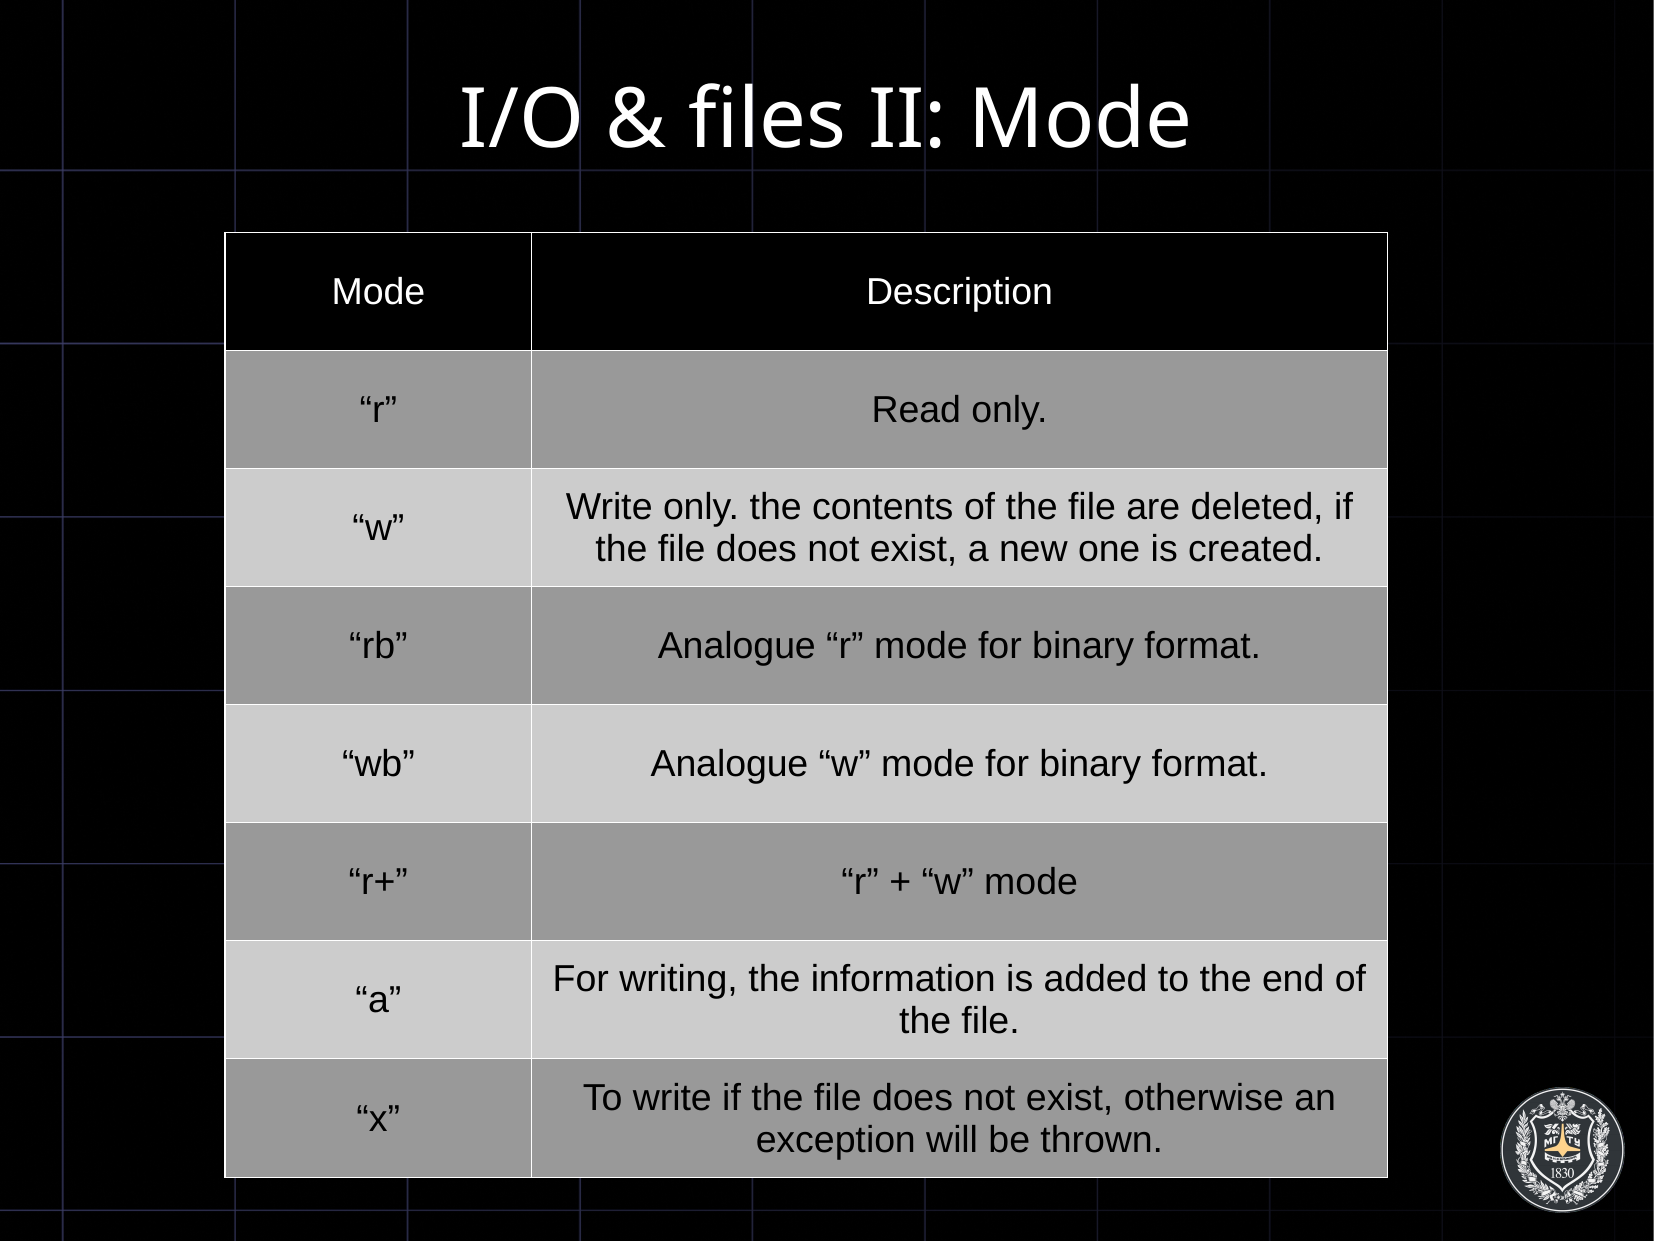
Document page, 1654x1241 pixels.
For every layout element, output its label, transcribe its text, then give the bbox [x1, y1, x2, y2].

table_header Description [532, 233, 1387, 350]
table_cell To write if the file does not exist, otherwise an exception will be thrown. [532, 1059, 1387, 1177]
picture [0, 0, 1654, 1241]
table_cell “wb” [226, 705, 531, 822]
table_cell “w” [226, 469, 531, 586]
table_cell Write only. the contents of the file are deleted, if the file does not exist, a new one is created. [532, 469, 1387, 586]
table_cell “r” [226, 351, 531, 468]
table_header Mode [226, 233, 531, 350]
table_cell For writing, the information is added to the end of the file. [532, 941, 1387, 1058]
table_cell “x” [226, 1059, 531, 1177]
table_cell Analogue “r” mode for binary format. [532, 587, 1387, 704]
table_cell “a” [226, 941, 531, 1058]
table_cell “r+” [226, 823, 531, 940]
table_cell “r” + “w” mode [532, 823, 1387, 940]
table_cell “rb” [226, 587, 531, 704]
table_cell Read only. [532, 351, 1387, 468]
title I/O & files II: Mode [82, 37, 1571, 193]
table_cell Analogue “w” mode for binary format. [532, 705, 1387, 822]
